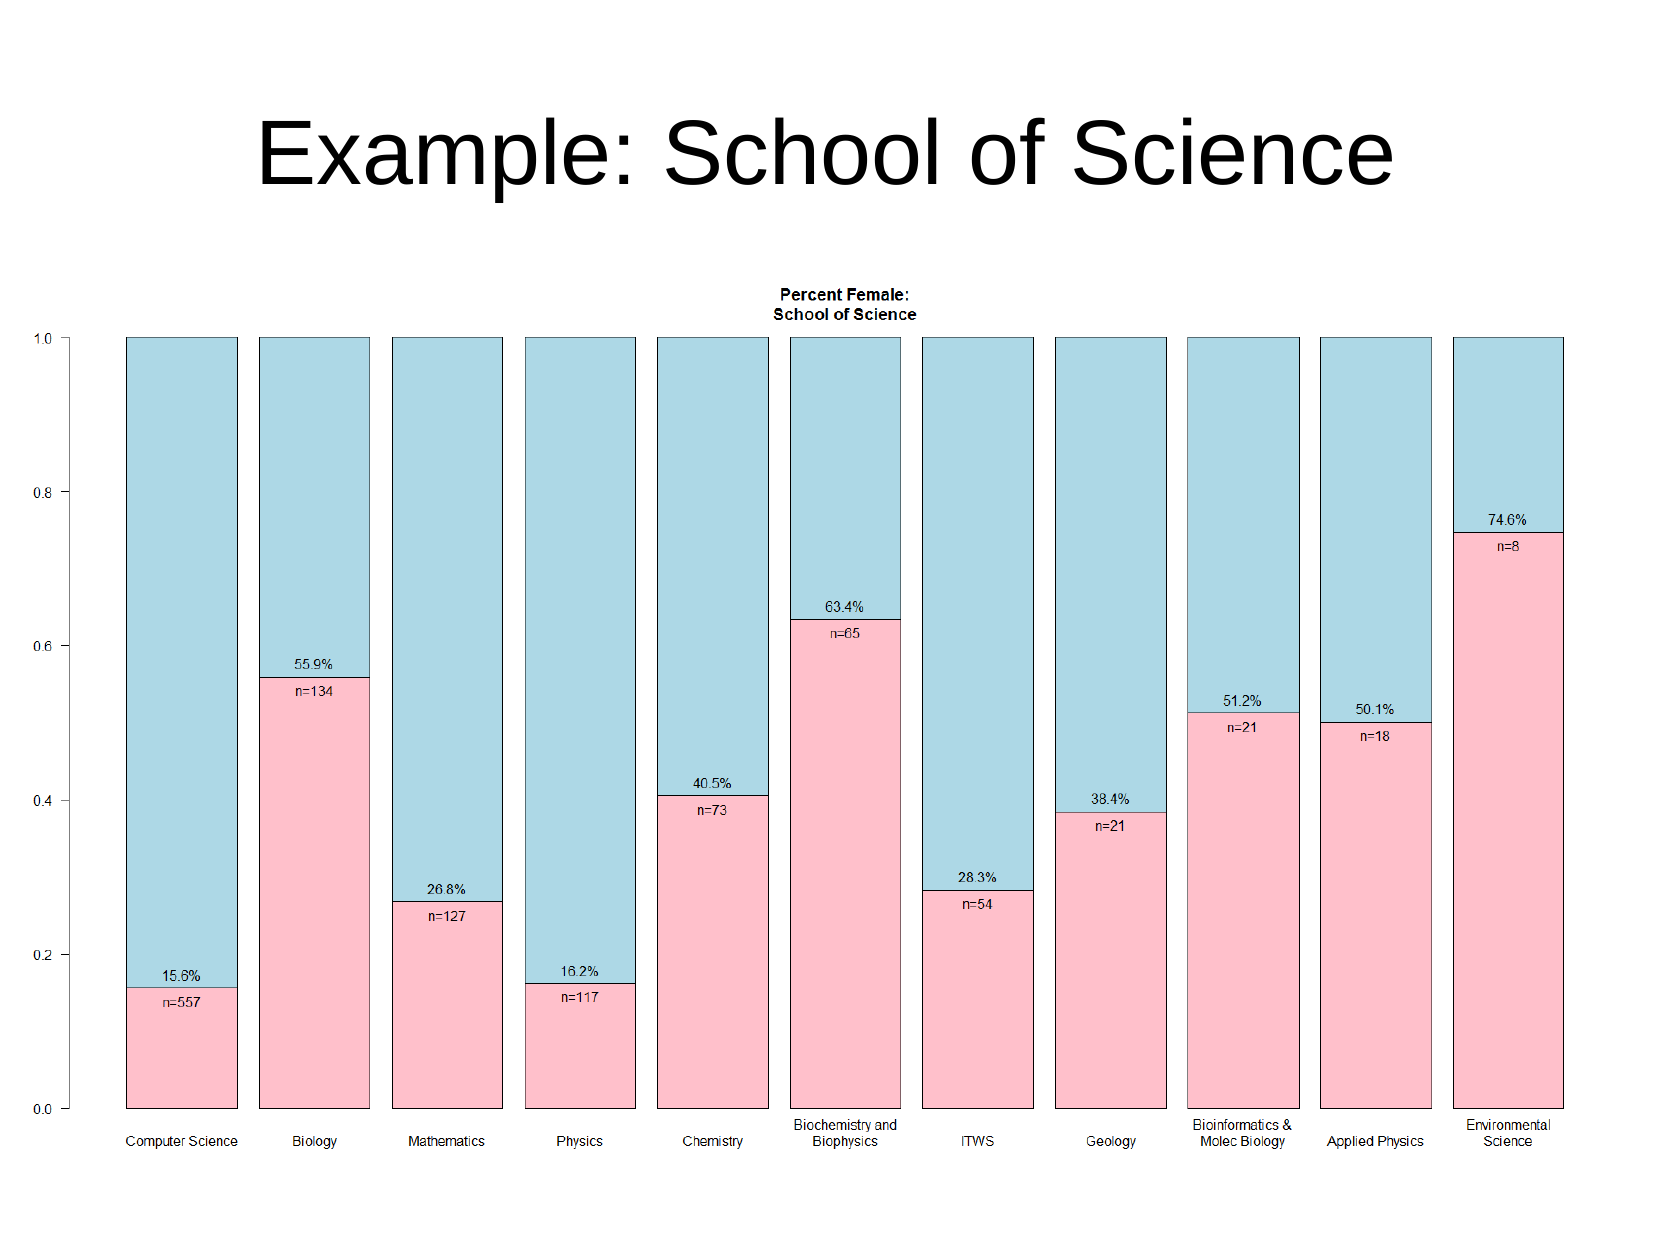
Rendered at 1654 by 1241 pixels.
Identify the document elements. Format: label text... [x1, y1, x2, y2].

picture [1, 269, 1654, 1201]
title Example: School of Science [82, 49, 1571, 257]
